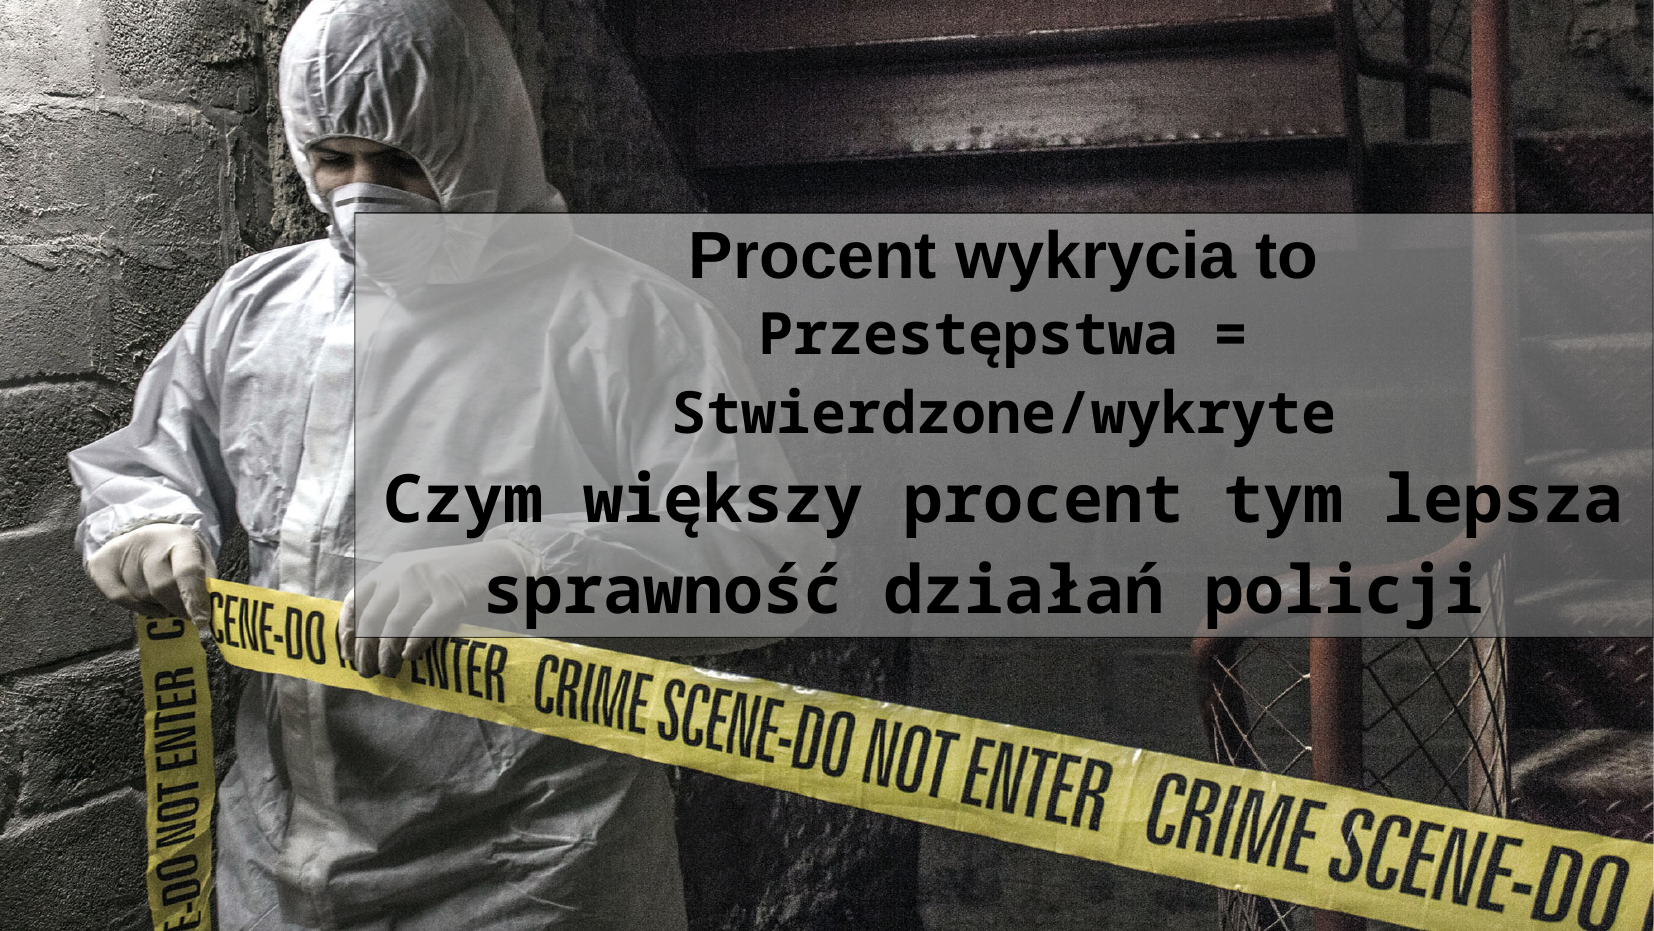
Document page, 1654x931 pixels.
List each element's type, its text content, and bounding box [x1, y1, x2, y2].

picture [0, 0, 1654, 931]
subtitle Procent wykrycia to Przestępstwa = Stwierdzone/wykryte Czym większy procent tym lepsza sprawność działań policji [354, 212, 1654, 638]
